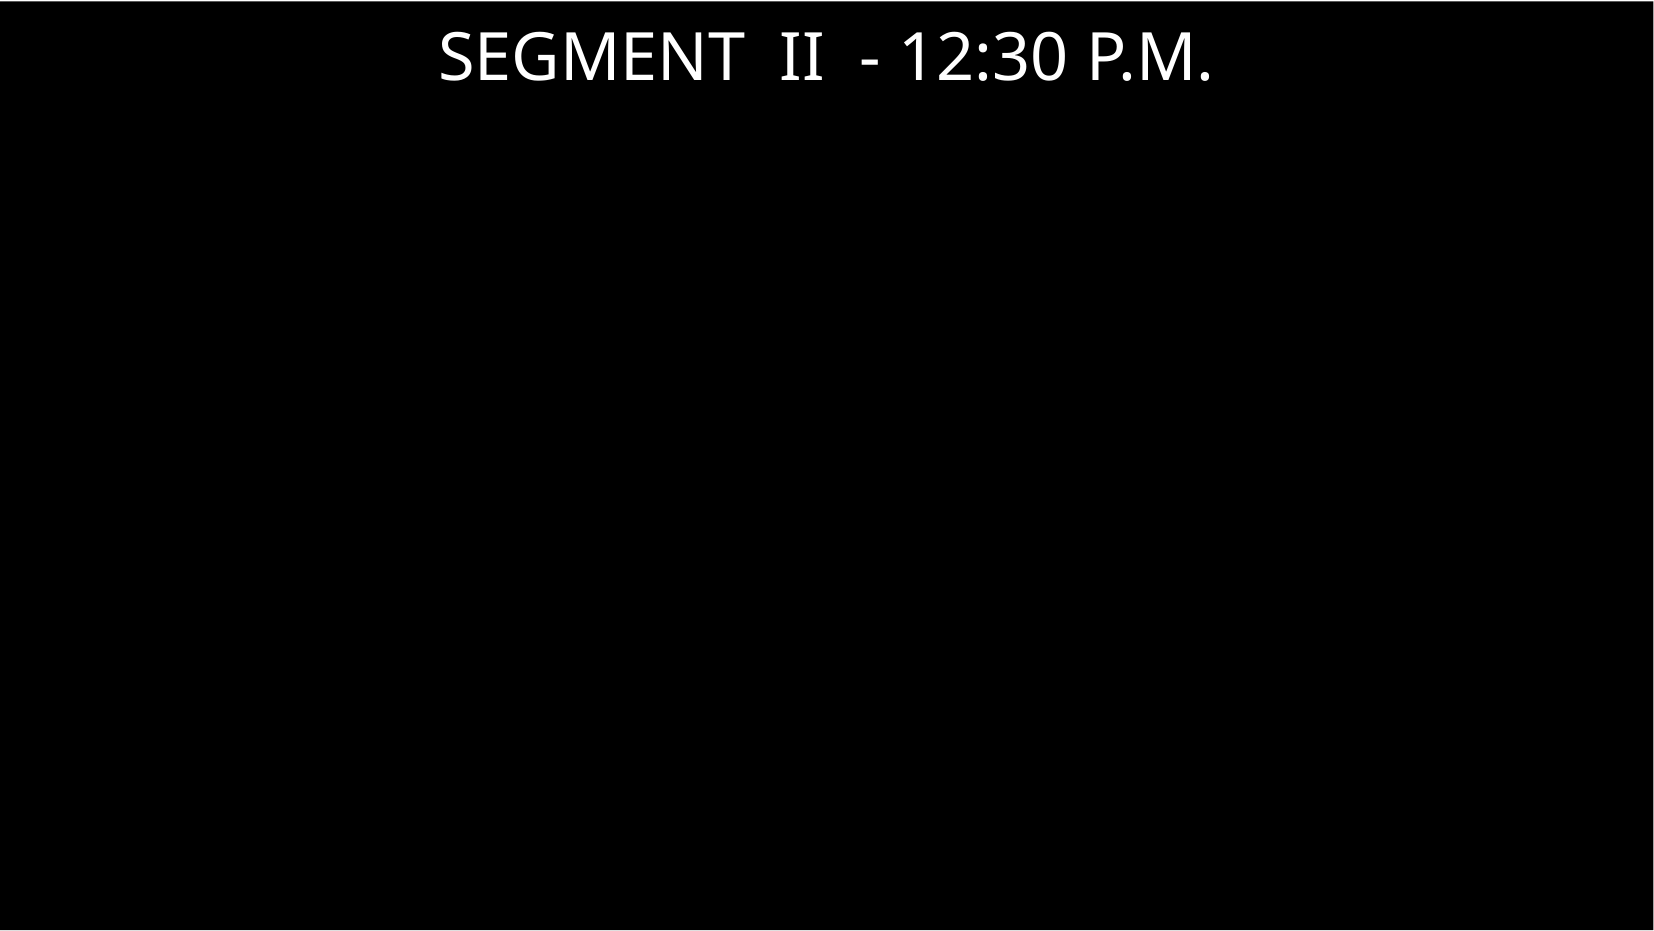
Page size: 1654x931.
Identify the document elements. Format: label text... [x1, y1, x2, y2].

text_box SEGMENT II - 12:30 P.M. [0, 1, 1654, 931]
